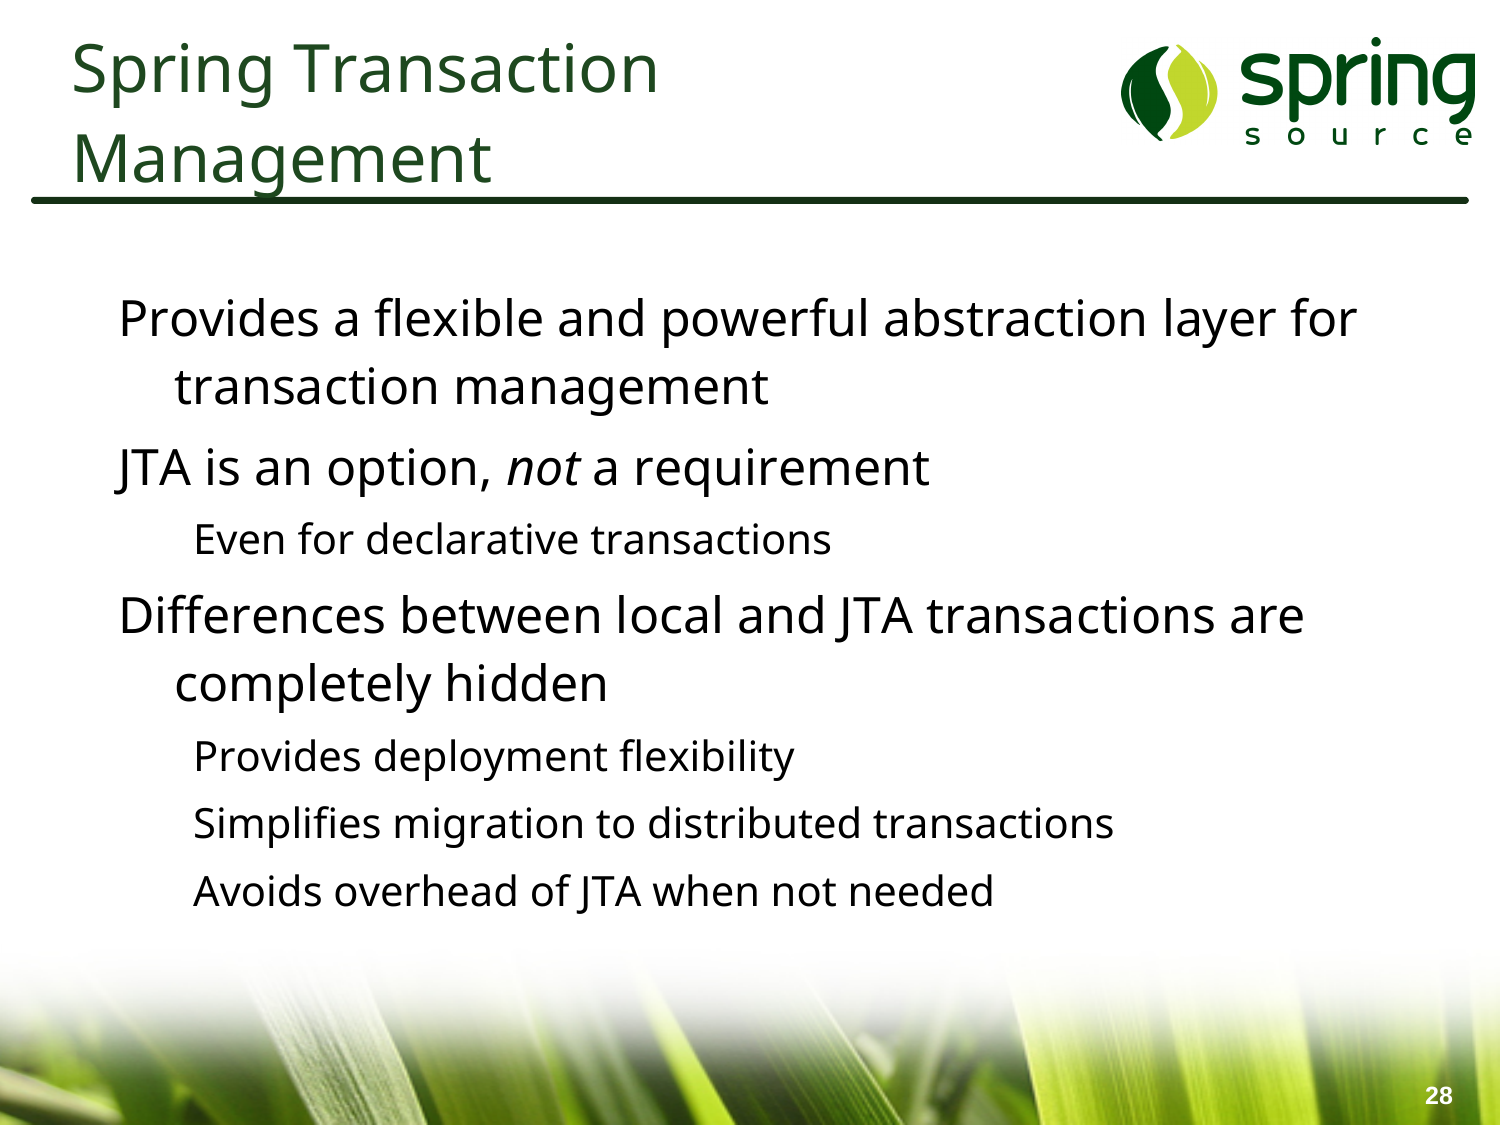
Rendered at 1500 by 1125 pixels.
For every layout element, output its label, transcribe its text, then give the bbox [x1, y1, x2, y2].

list Provides a flexible and powerful abstraction layer for transaction management JTA is an option, not a requirement Even for declarative transactions Differences between local and JTA transactions are completely hidden Provides deployment flexibility Simplifies migration to distributed transactions Avoids overhead of JTA when not needed [103, 275, 1394, 938]
picture [1121, 37, 1475, 145]
picture [0, 944, 1500, 1125]
title Spring Transaction Management [56, 13, 1089, 191]
